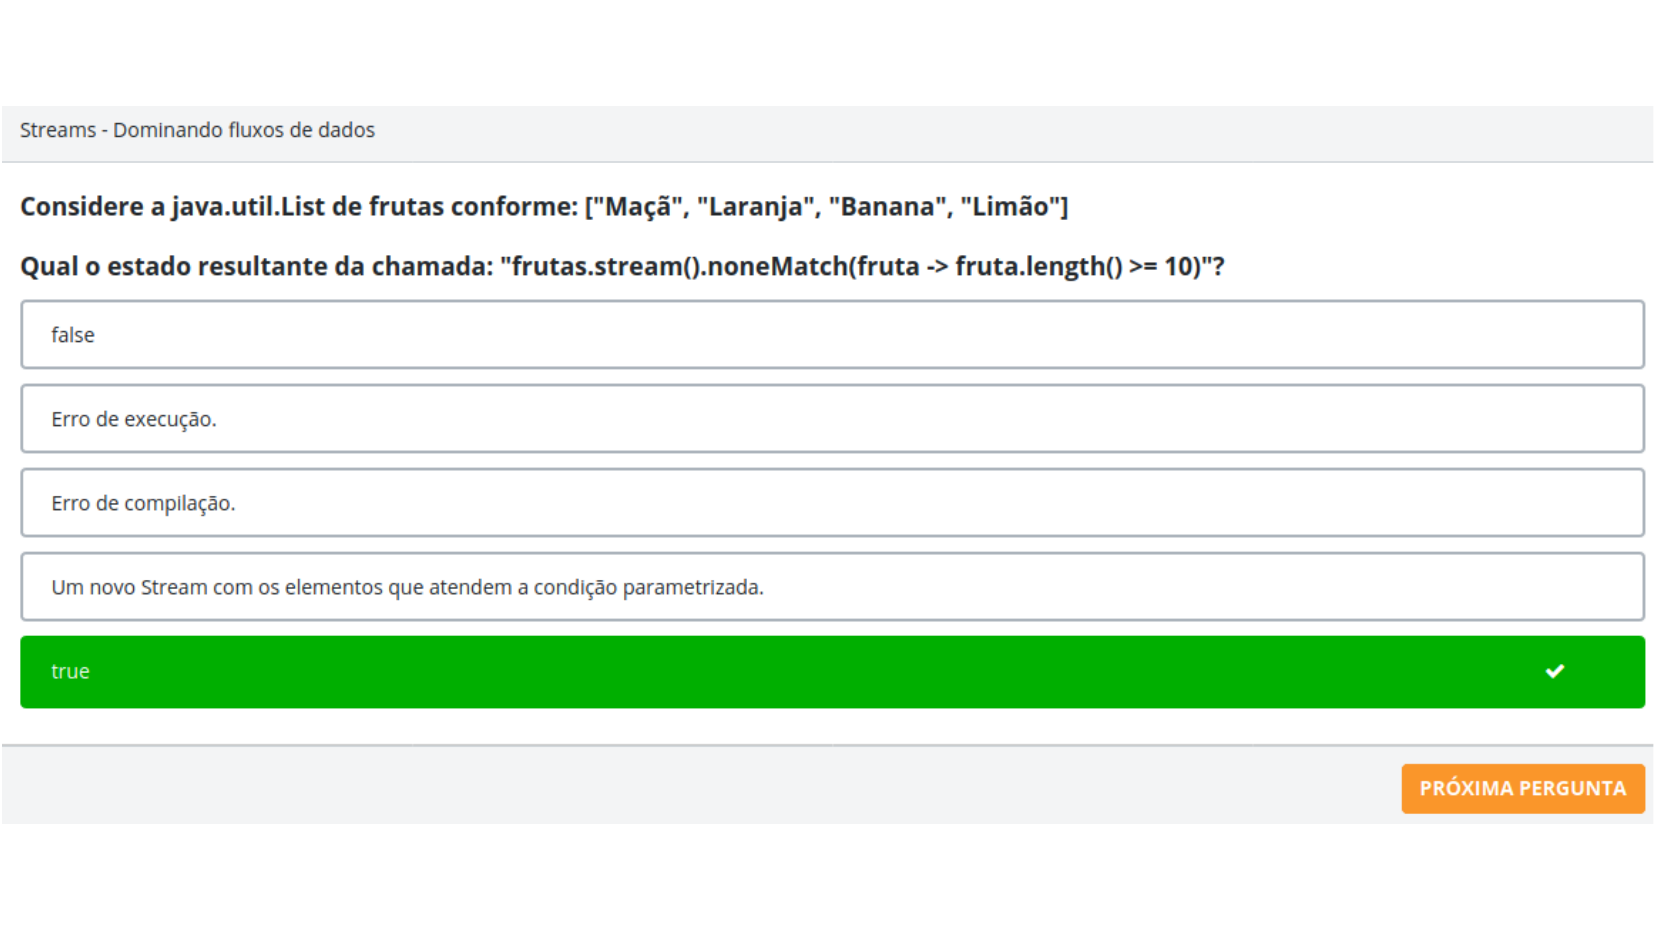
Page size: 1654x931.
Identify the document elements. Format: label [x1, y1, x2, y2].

picture [2, 106, 1654, 824]
